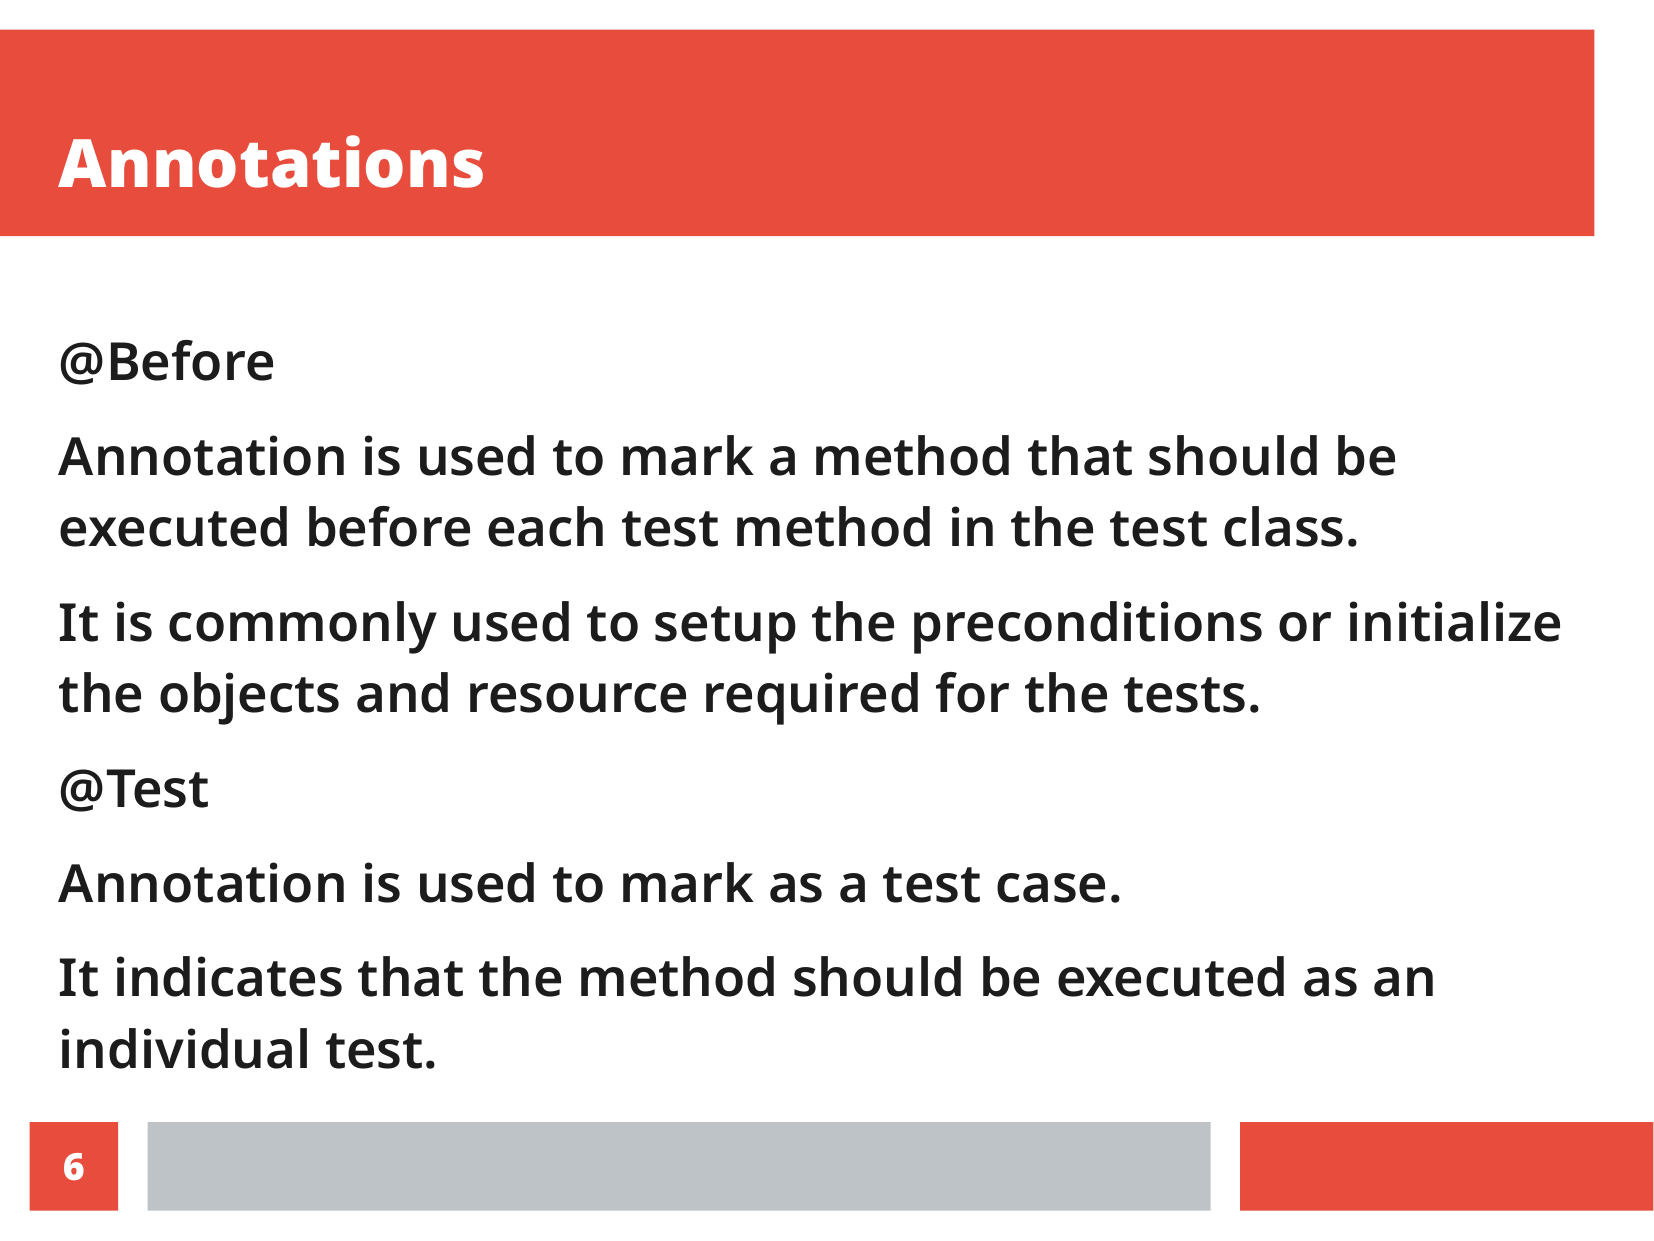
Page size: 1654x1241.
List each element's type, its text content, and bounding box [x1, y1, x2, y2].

title Annotations [59, 59, 1595, 207]
list @Before Annotation is used to mark a method that should be executed before each test method in the test class. It is commonly used to setup the preconditions or initialize the objects and resource required for the tests. @Test Annotation is used to mark as a test case. It indicates that the method should be executed as an individual test. [59, 324, 1565, 1093]
